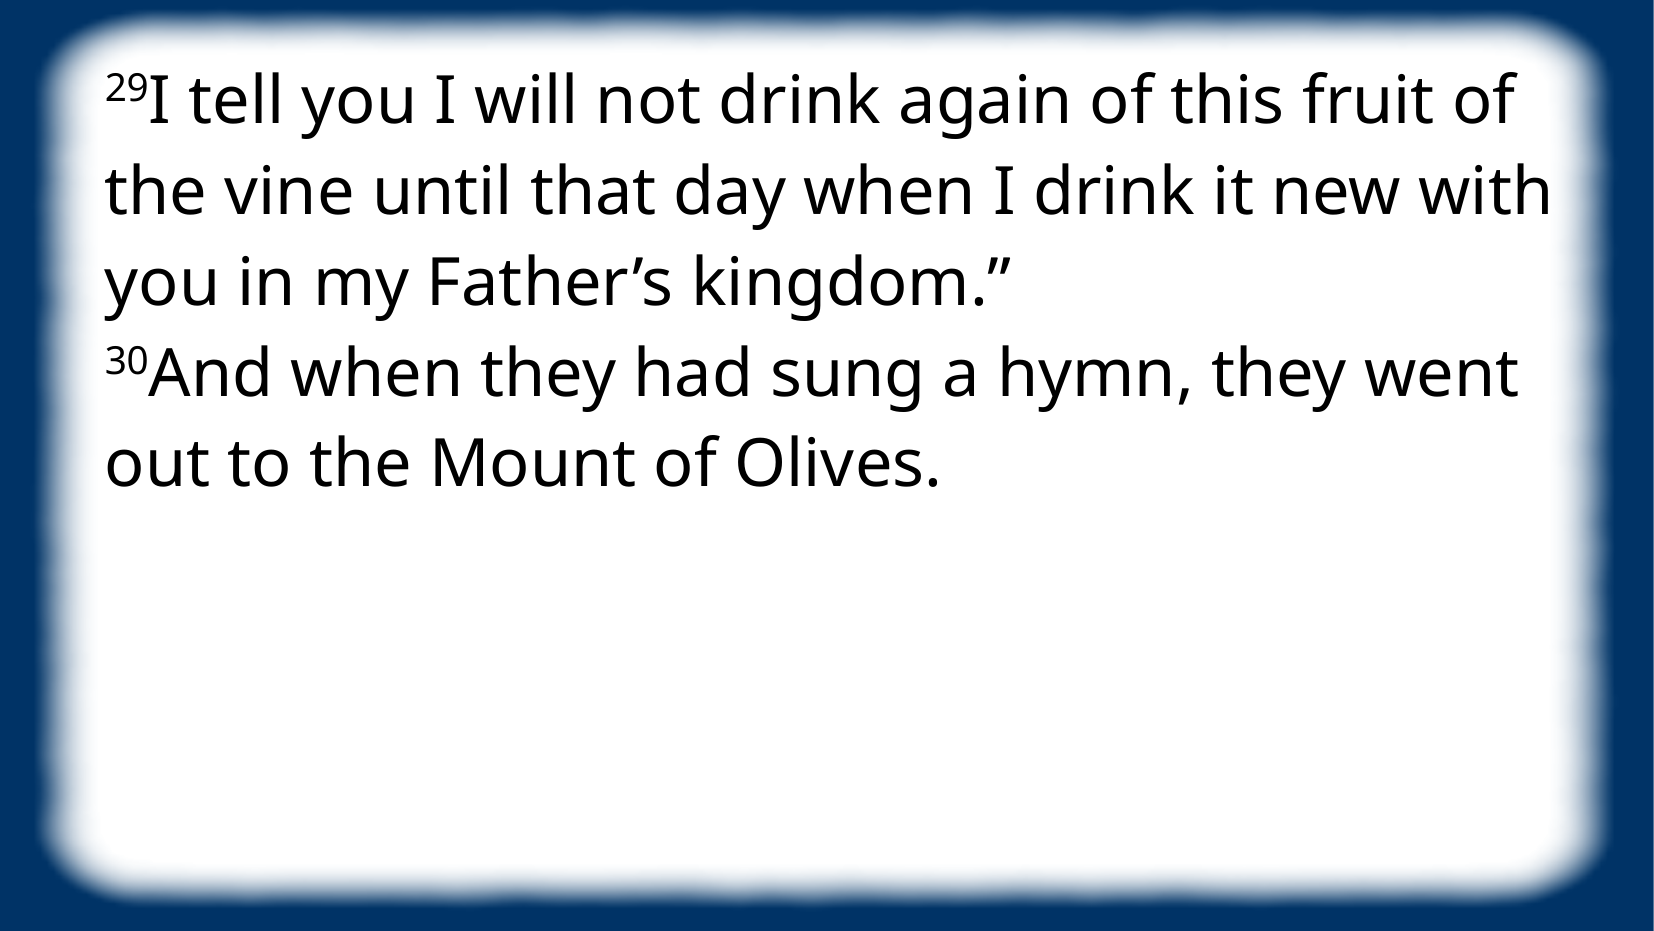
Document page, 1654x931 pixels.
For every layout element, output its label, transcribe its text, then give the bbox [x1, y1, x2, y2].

text_box 29I tell you I will not drink again of this fruit of the vine until that day when I drink it new with you in my Father’s kingdom.” 30And when they had sung a hymn, they went out to the Mount of Olives. [90, 45, 1576, 682]
picture [0, 0, 1654, 931]
